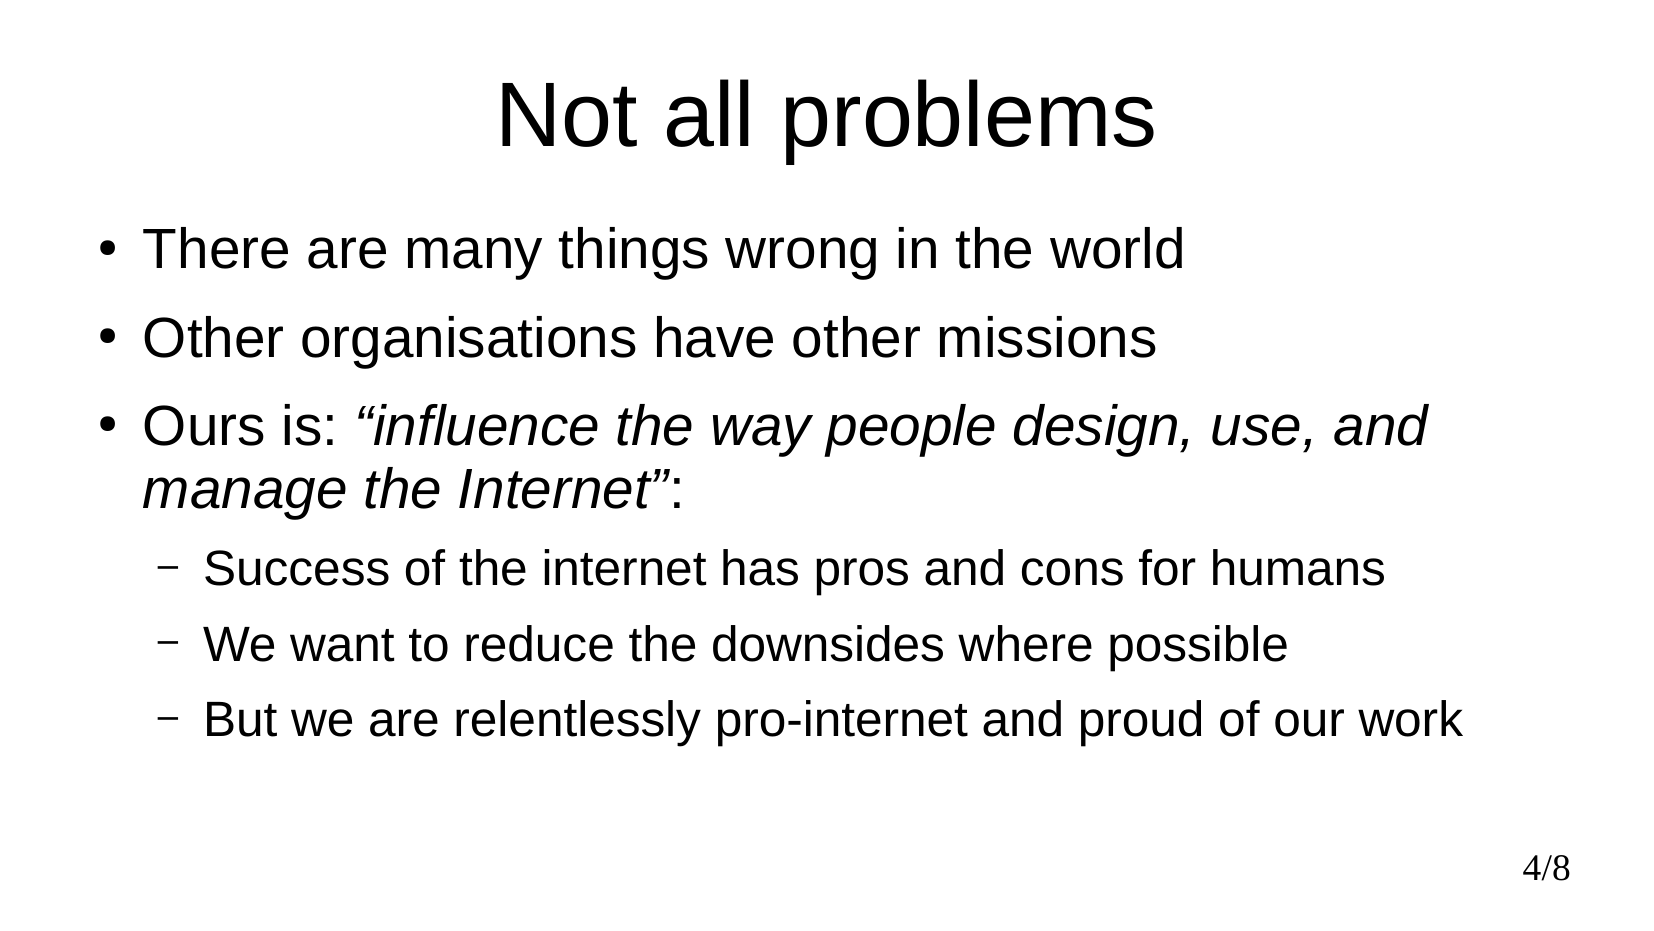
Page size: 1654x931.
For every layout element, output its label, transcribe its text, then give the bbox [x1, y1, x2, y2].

list There are many things wrong in the world Other organisations have other missions Ours is: “influence the way people design, use, and manage the Internet”: Success of the internet has pros and cons for humans We want to reduce the downsides where possible But we are relentlessly pro-internet and proud of our work [82, 217, 1571, 758]
title Not all problems [82, 37, 1571, 193]
